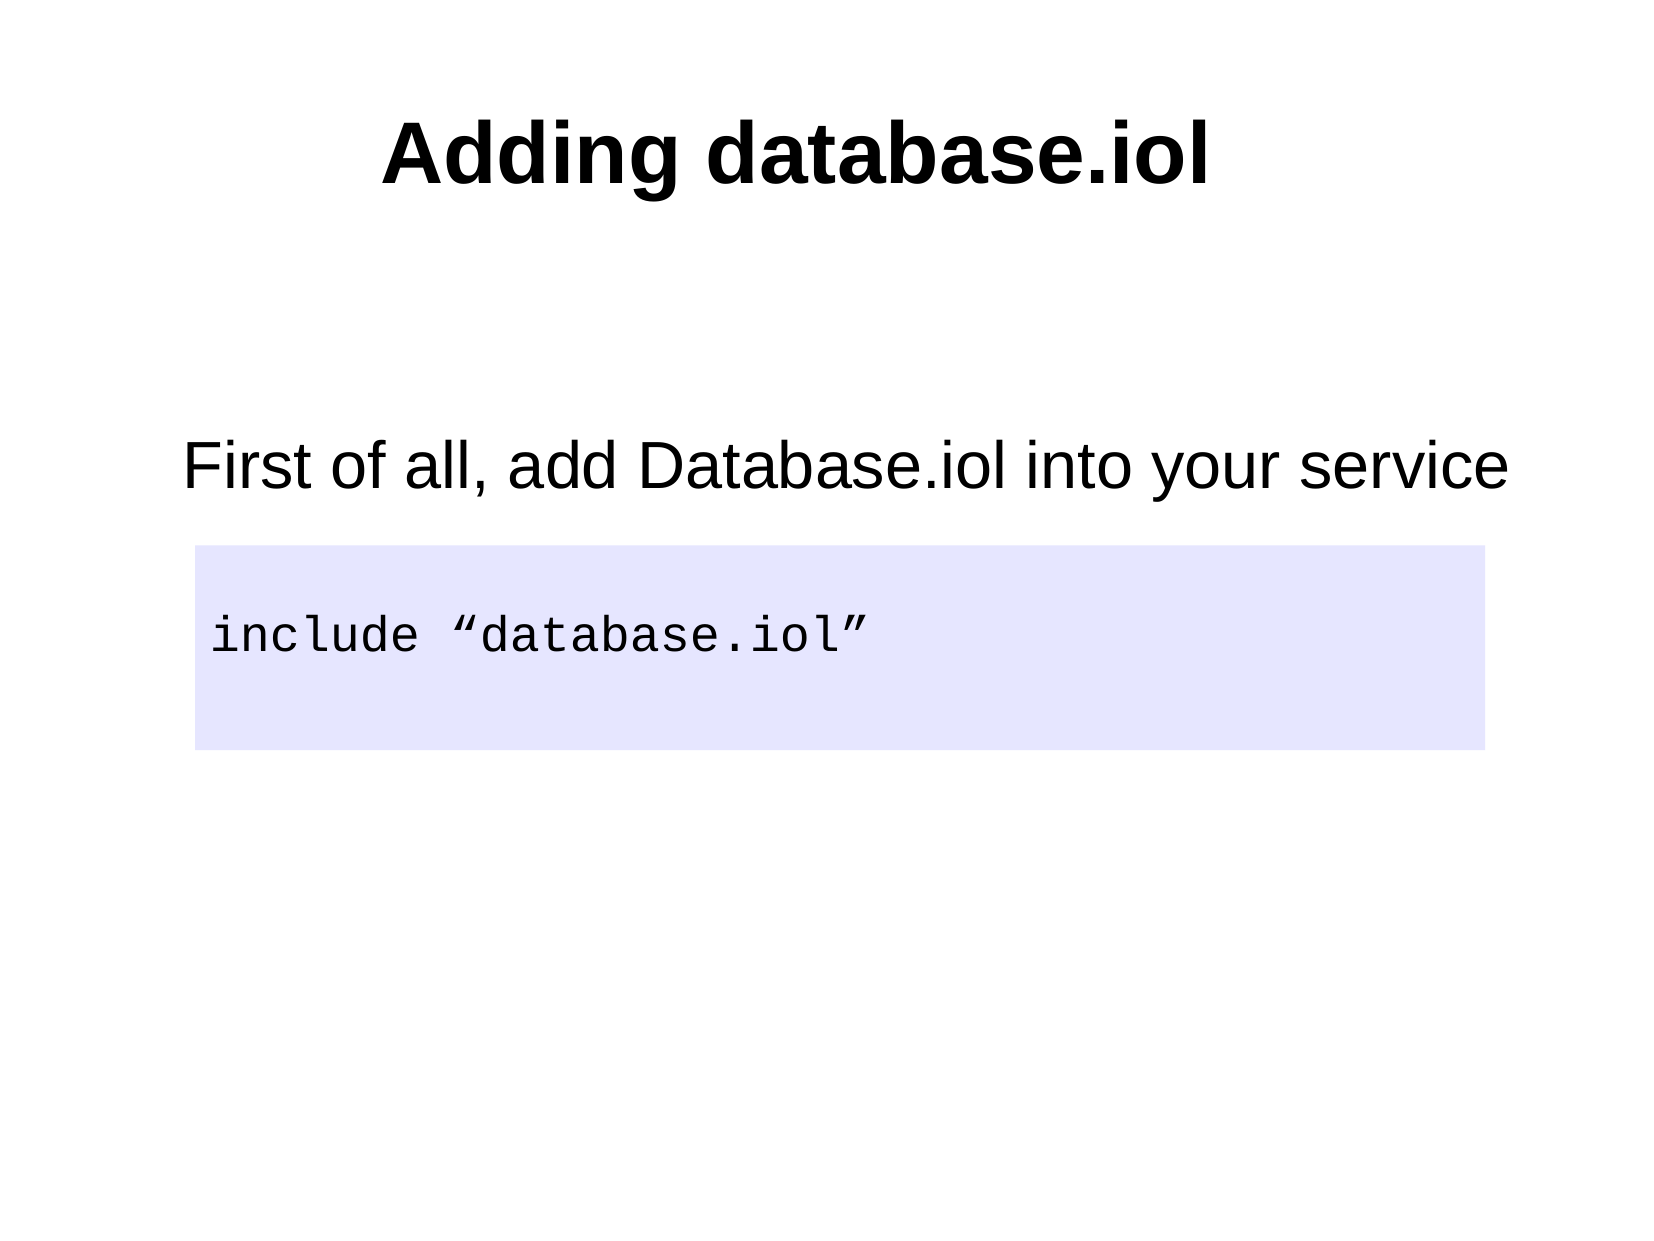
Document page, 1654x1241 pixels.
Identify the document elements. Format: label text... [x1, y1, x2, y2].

text_box include “database.iol” [195, 545, 1486, 751]
text_box First of all, add Database.iol into your service [90, 420, 1606, 510]
text_box Adding database.iol [365, 96, 1246, 210]
